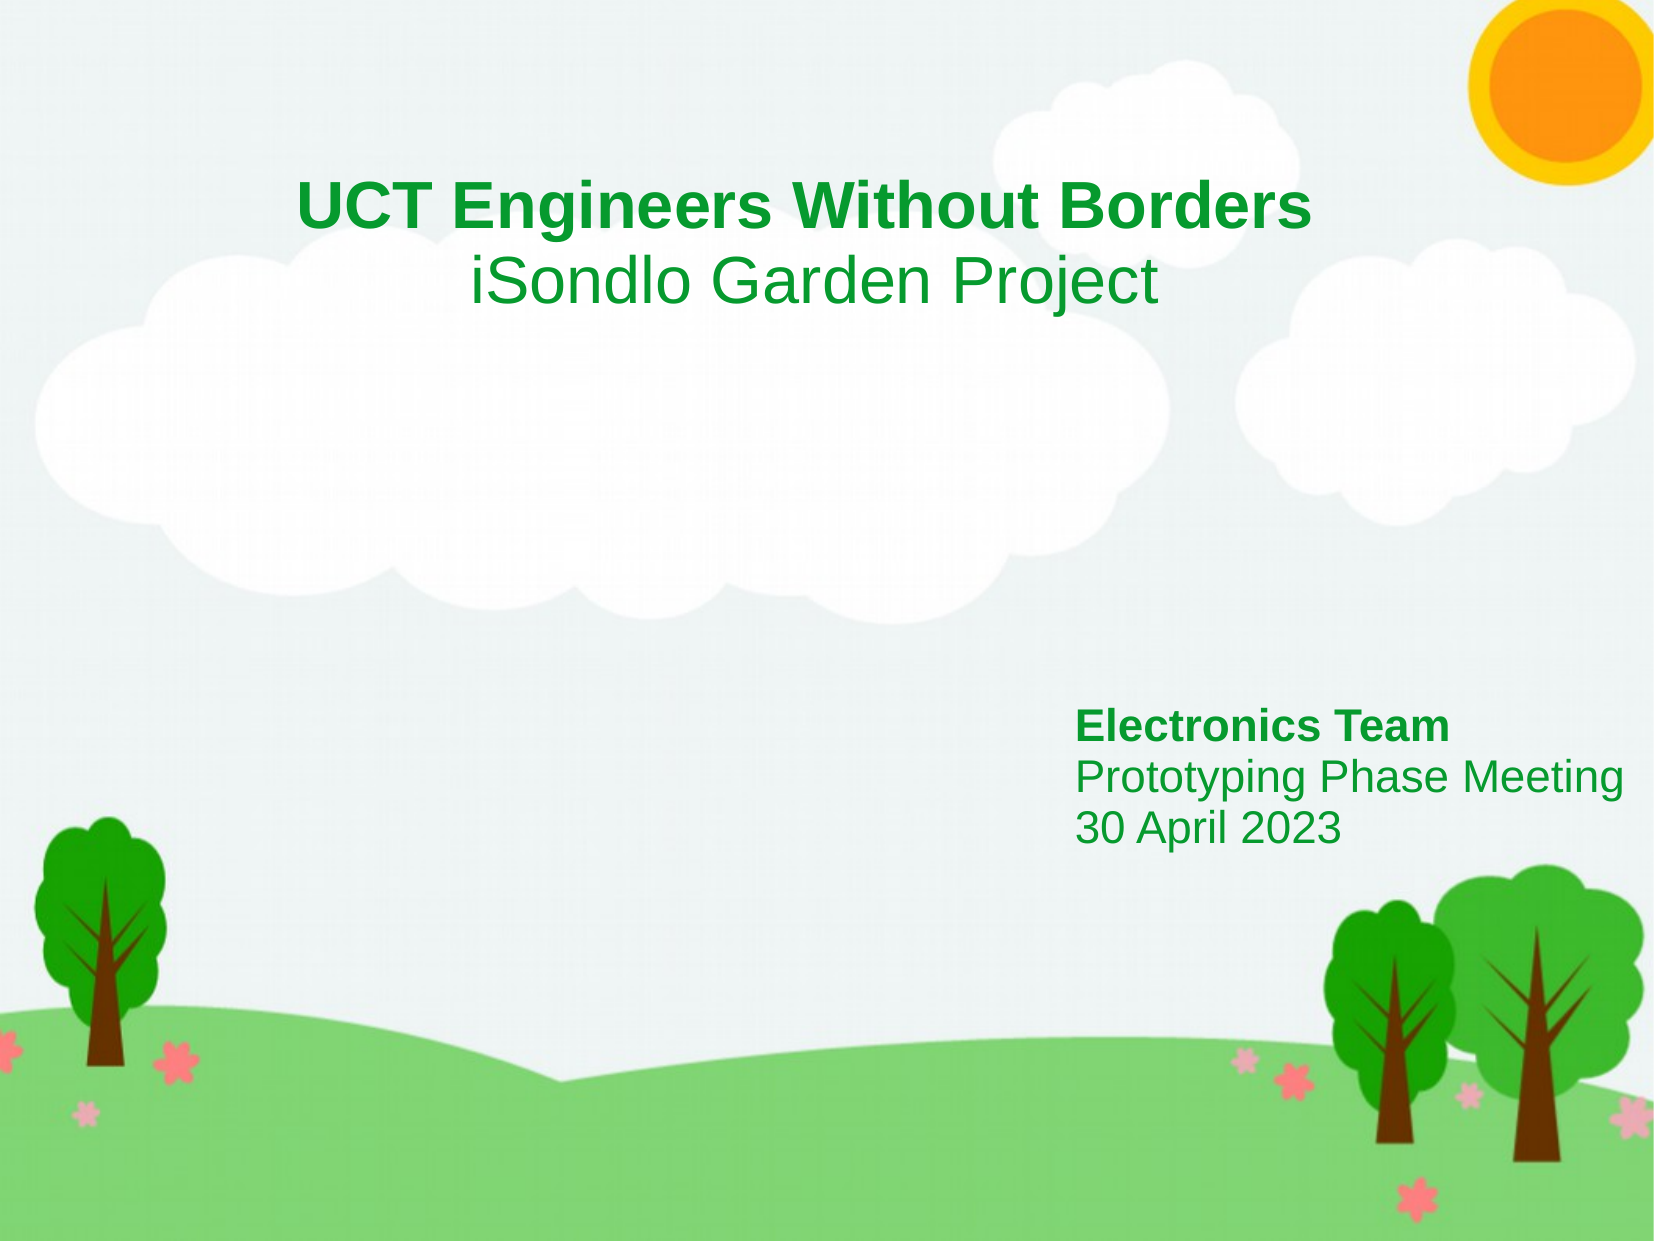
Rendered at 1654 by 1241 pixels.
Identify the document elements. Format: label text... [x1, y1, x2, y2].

subtitle Electronics Team Prototyping Phase Meeting 30 April 2023 [1074, 696, 1654, 856]
title UCT Engineers Without Borders iSondlo Garden Project [82, 96, 1548, 390]
picture [0, 0, 1654, 1241]
